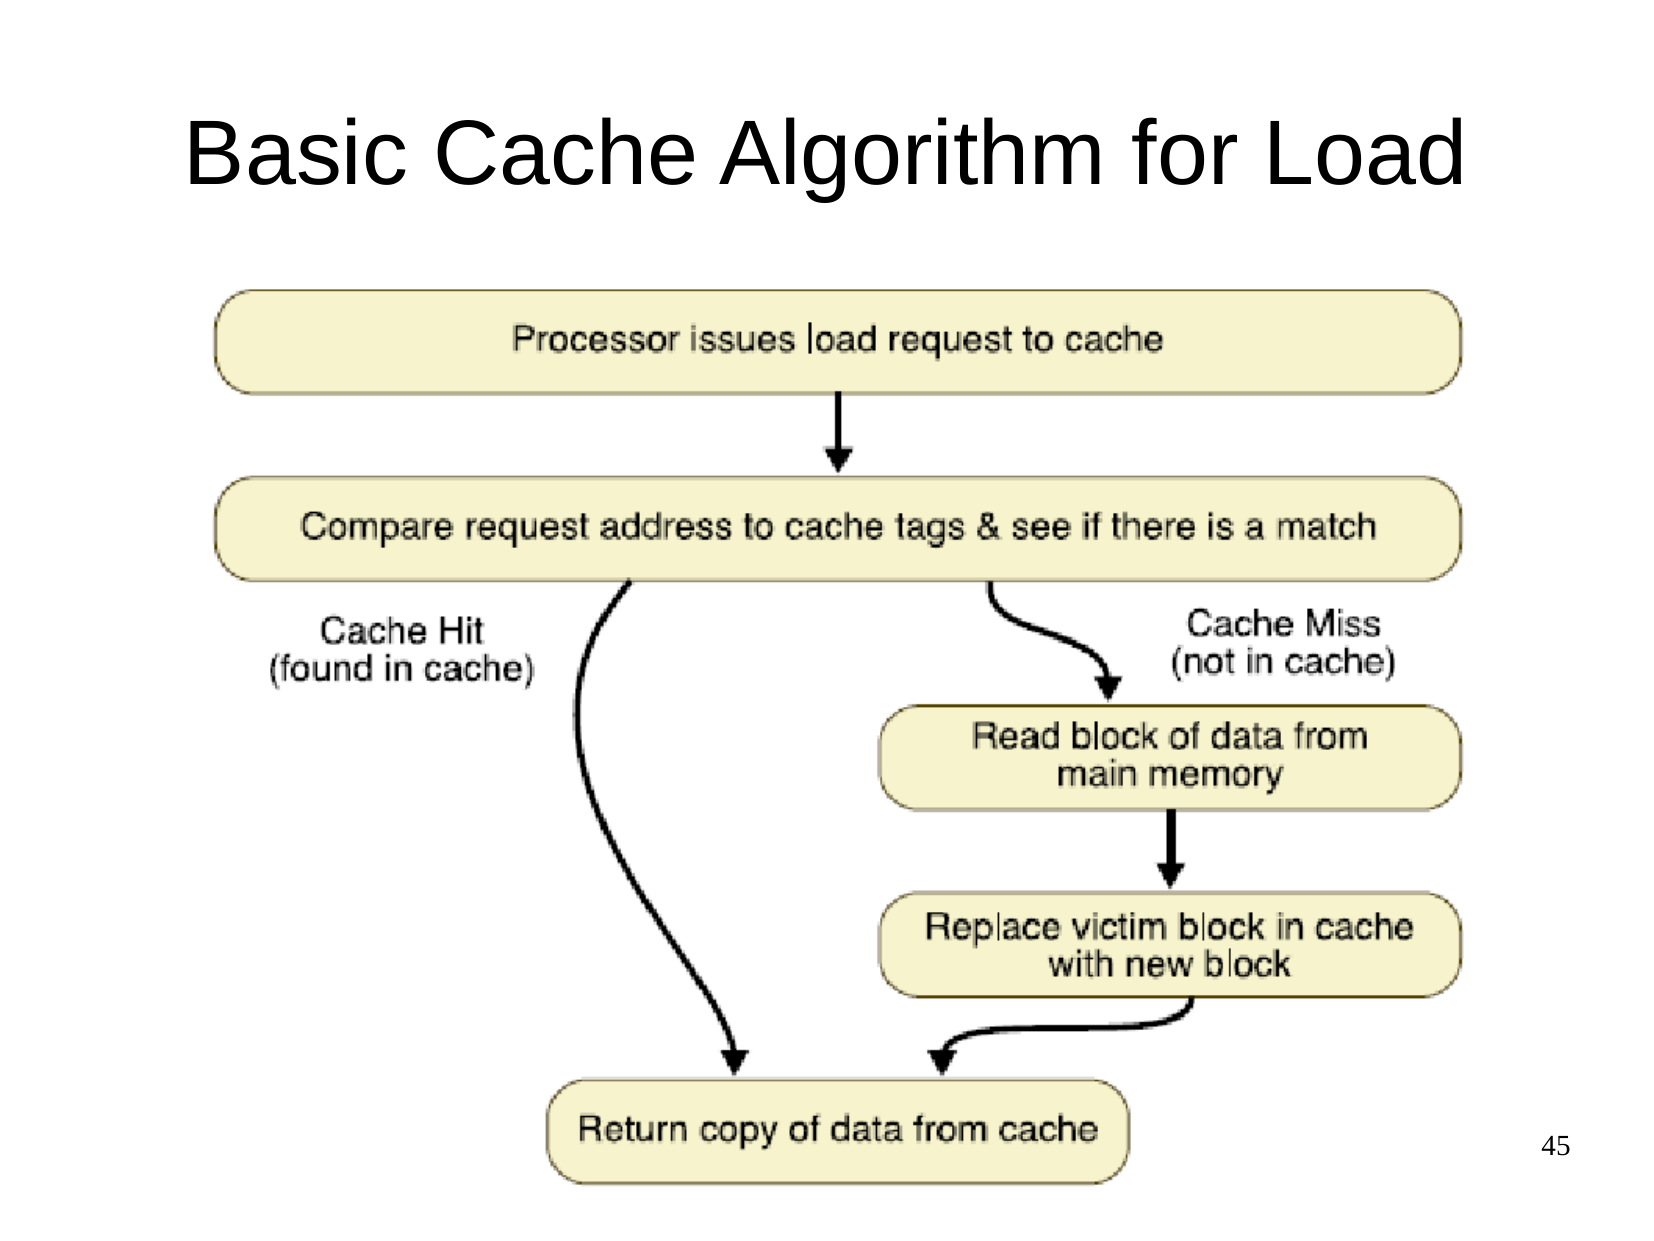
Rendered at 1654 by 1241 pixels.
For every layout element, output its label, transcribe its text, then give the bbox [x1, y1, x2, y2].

title Basic Cache Algorithm for Load [82, 49, 1571, 257]
picture [191, 260, 1478, 1199]
